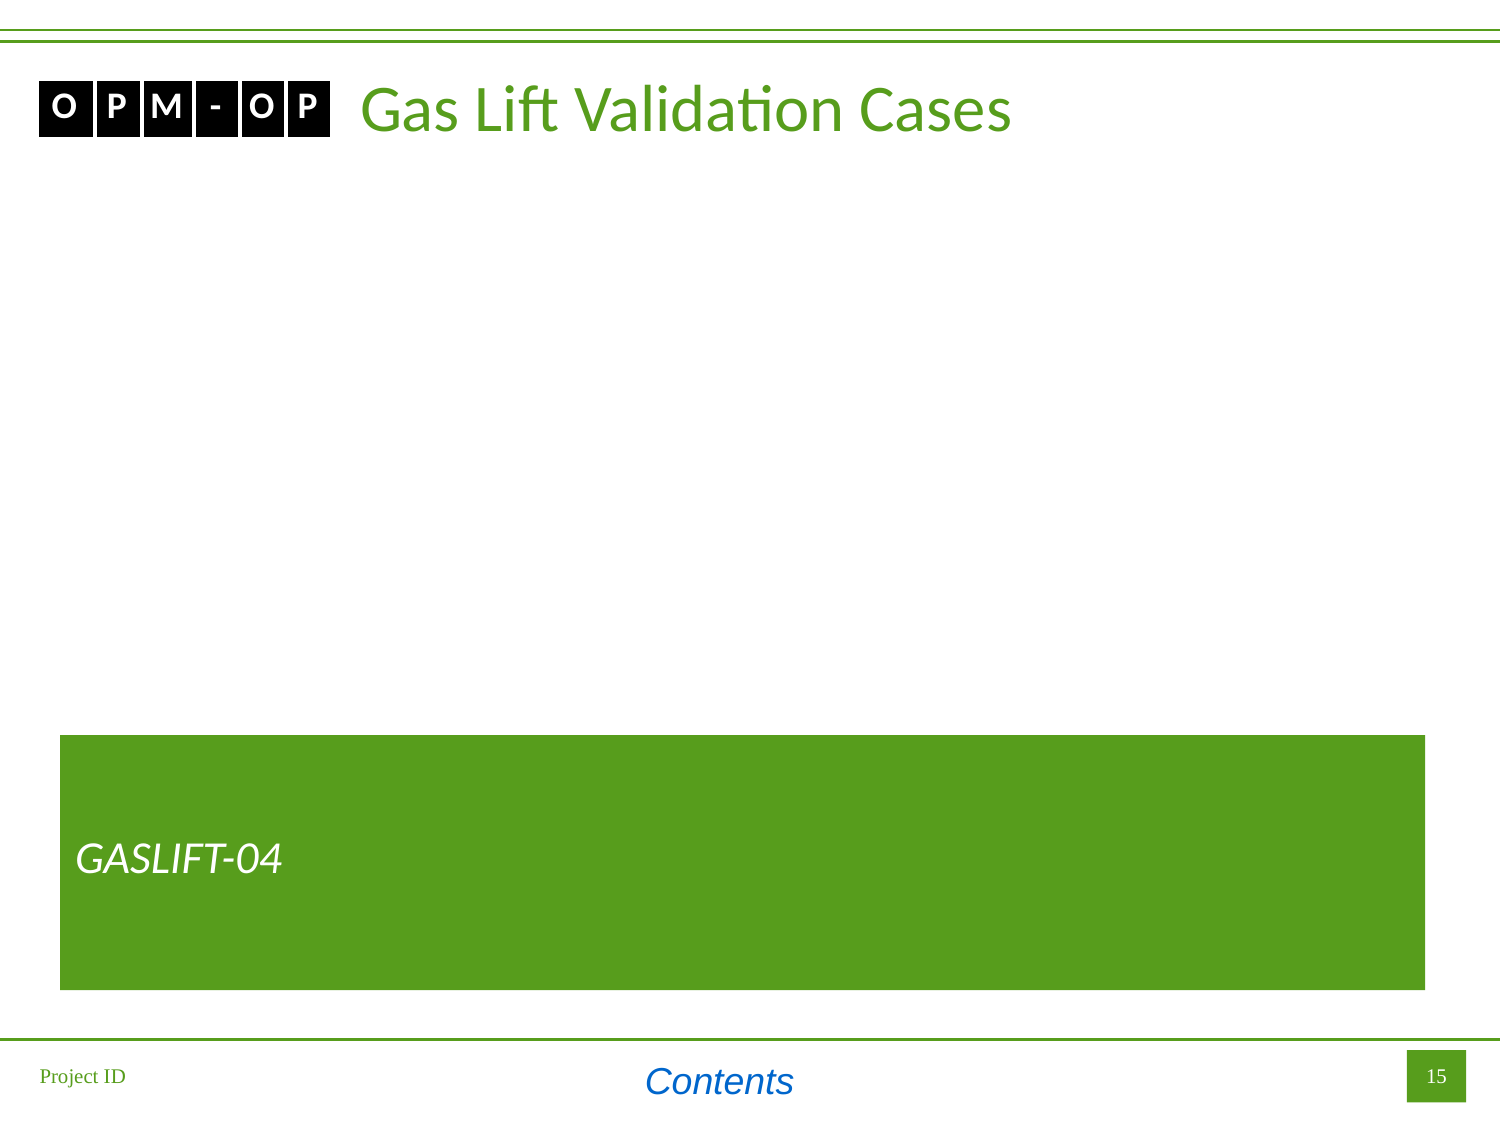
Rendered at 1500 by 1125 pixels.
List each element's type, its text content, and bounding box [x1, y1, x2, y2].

title Gas Lift Validation Cases [360, 77, 1425, 153]
list GASLIFT-04 [60, 735, 1426, 991]
